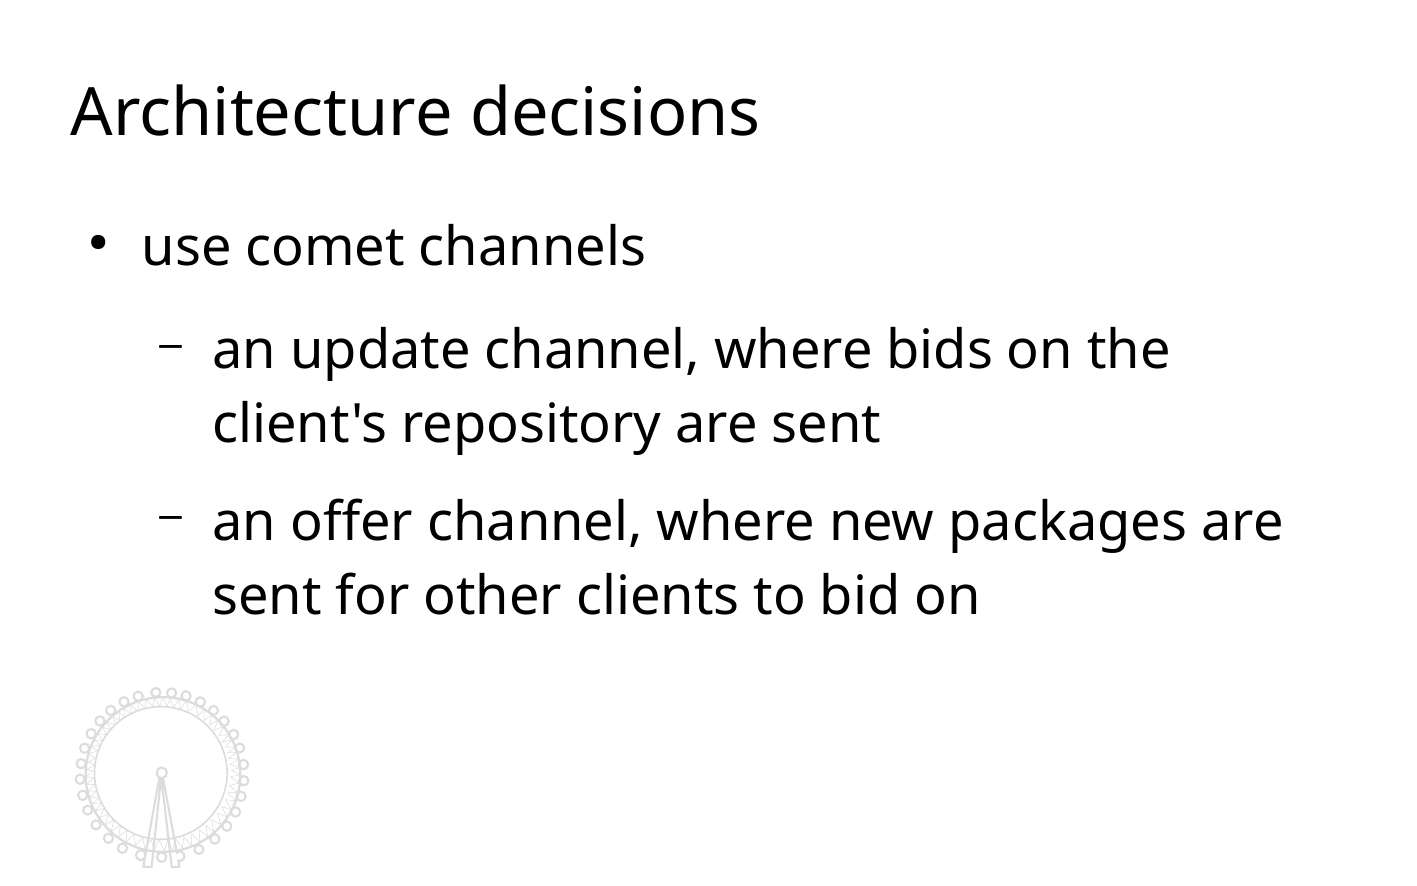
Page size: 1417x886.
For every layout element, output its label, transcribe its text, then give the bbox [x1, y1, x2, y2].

title Architecture decisions [70, 35, 1346, 184]
list use comet channels an update channel, where bids on the client's repository are sent an offer channel, where new packages are sent for other clients to bid on [70, 207, 1318, 721]
